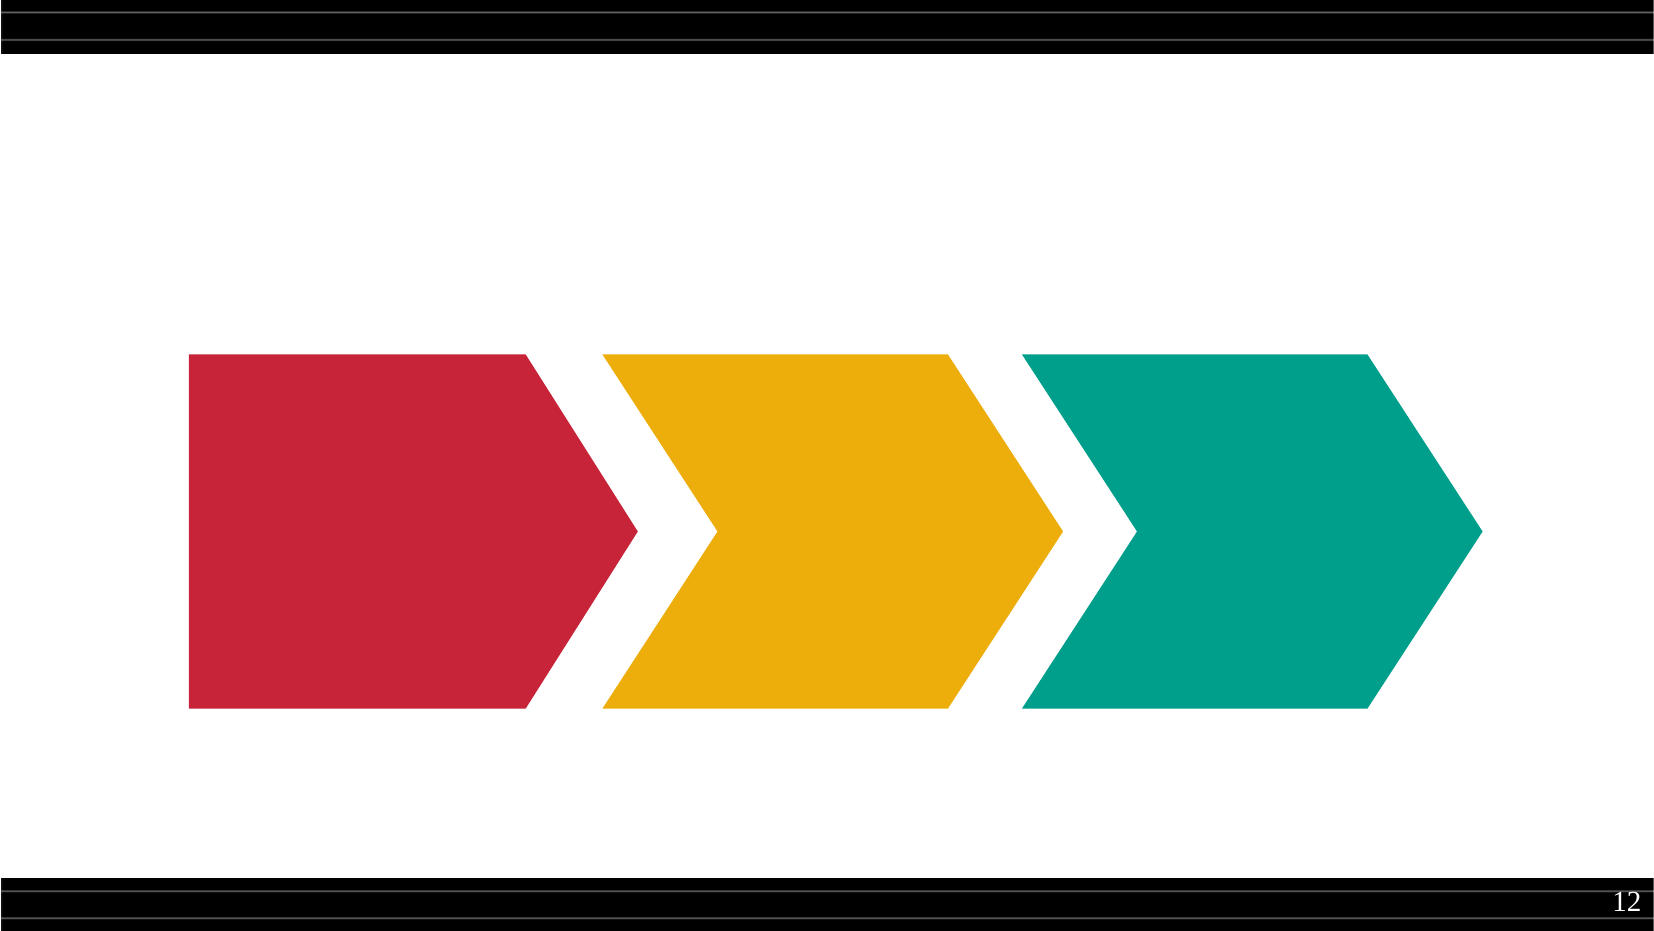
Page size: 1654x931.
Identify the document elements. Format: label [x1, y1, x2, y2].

picture [1, 0, 1654, 54]
text_box [188, 354, 638, 709]
text_box [602, 354, 1064, 709]
picture [1, 878, 1654, 931]
